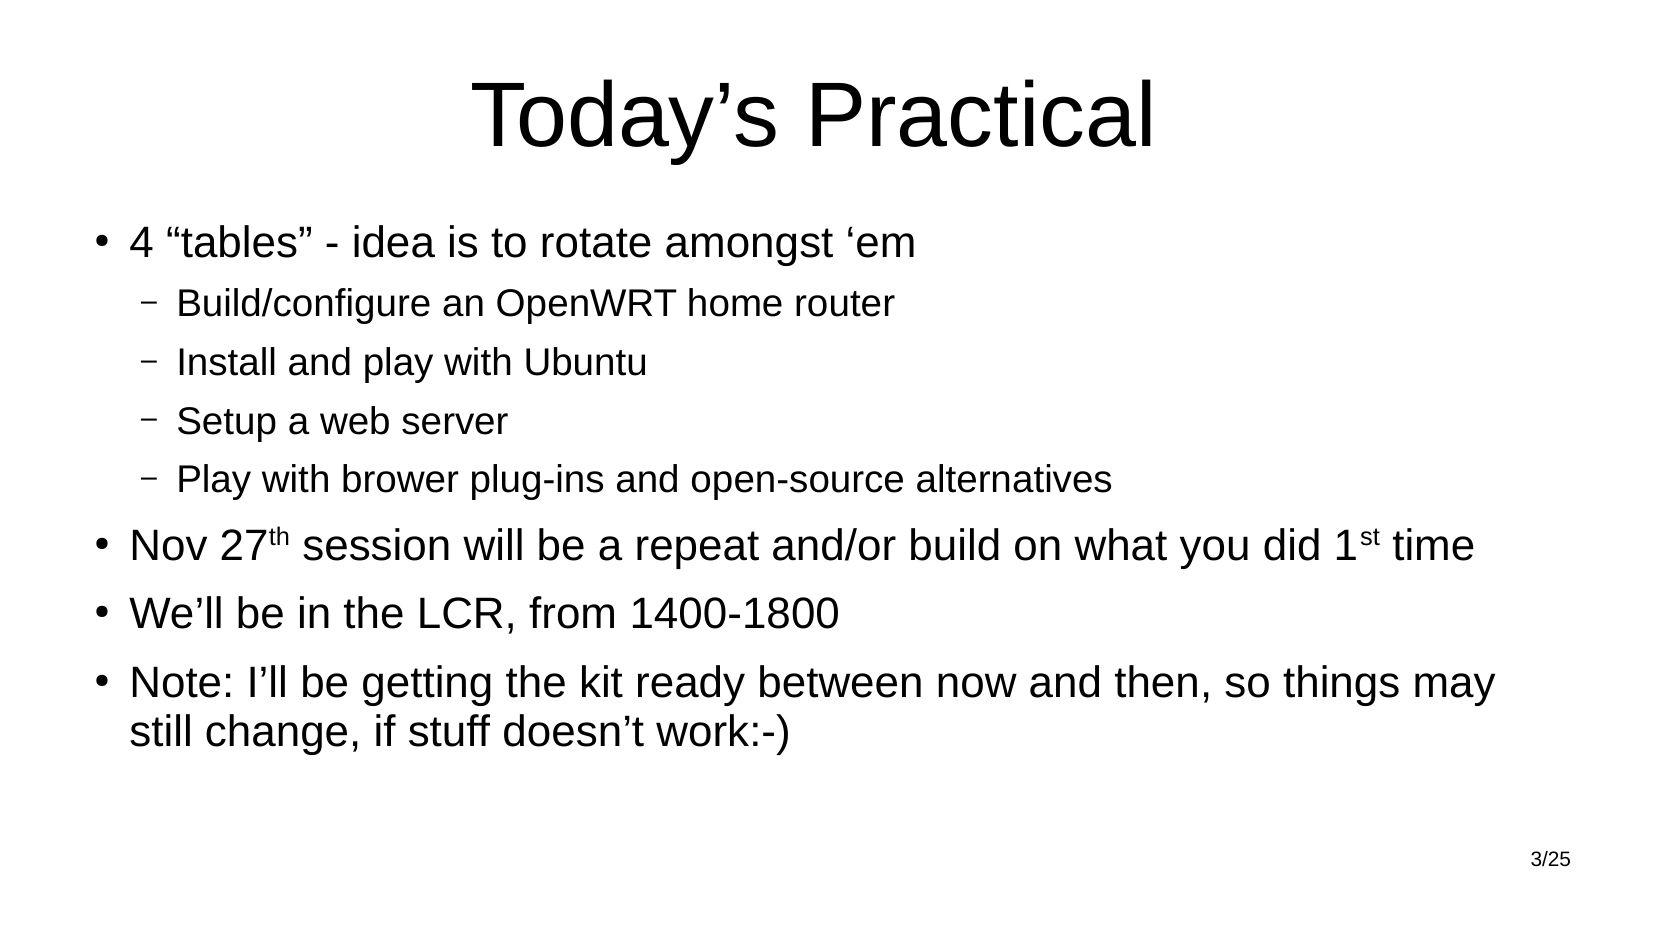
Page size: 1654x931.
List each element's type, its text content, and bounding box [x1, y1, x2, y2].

list 4 “tables” - idea is to rotate amongst ‘em Build/configure an OpenWRT home router Install and play with Ubuntu Setup a web server Play with brower plug-ins and open-source alternatives Nov 27th session will be a repeat and/or build on what you did 1st time We’ll be in the LCR, from 1400-1800 Note: I’ll be getting the kit ready between now and then, so things may still change, if stuff doesn’t work:-) [82, 217, 1571, 758]
title Today’s Practical [82, 37, 1571, 193]
